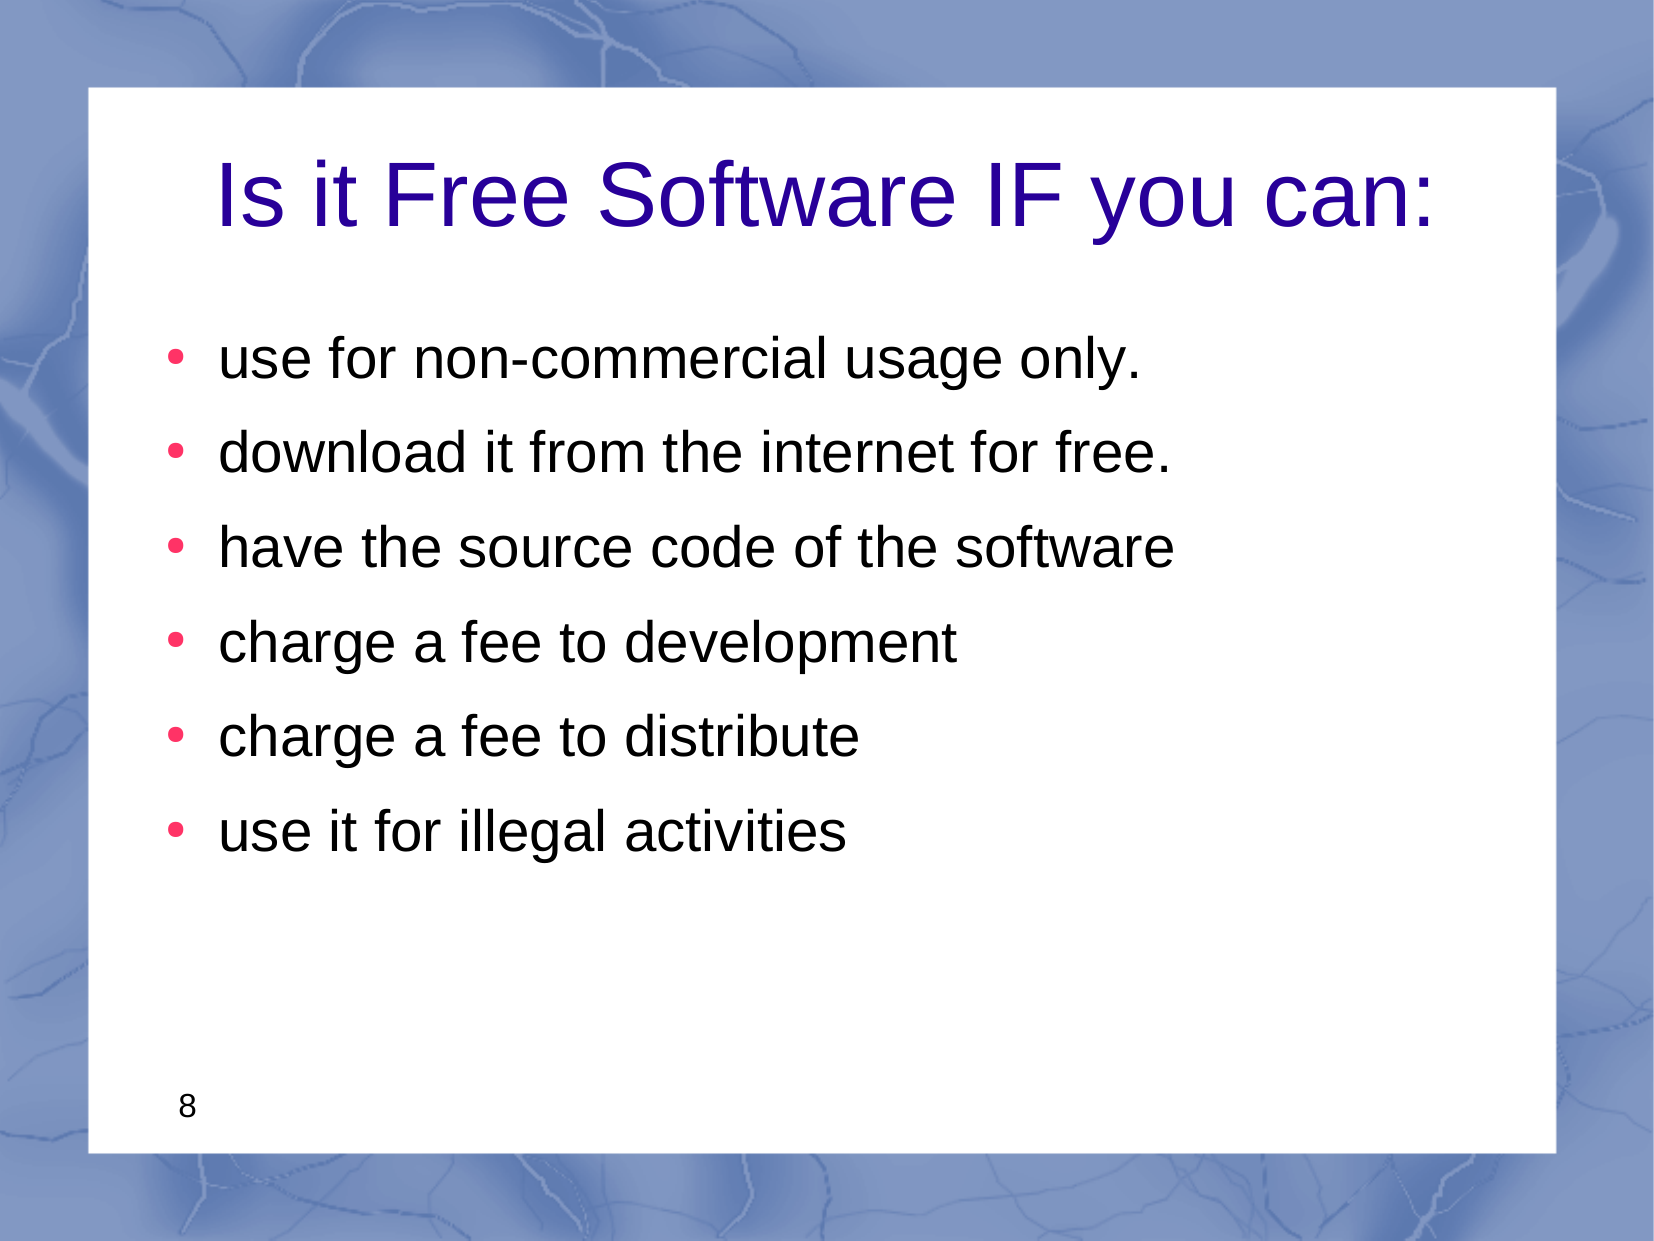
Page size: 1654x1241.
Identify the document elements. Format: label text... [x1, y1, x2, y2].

list use for non-commercial usage only. download it from the internet for free. have the source code of the software charge a fee to development charge a fee to distribute use it for illegal activities [147, 325, 1506, 1045]
picture [0, 0, 1654, 1241]
title Is it Free Software IF you can: [118, 90, 1536, 298]
